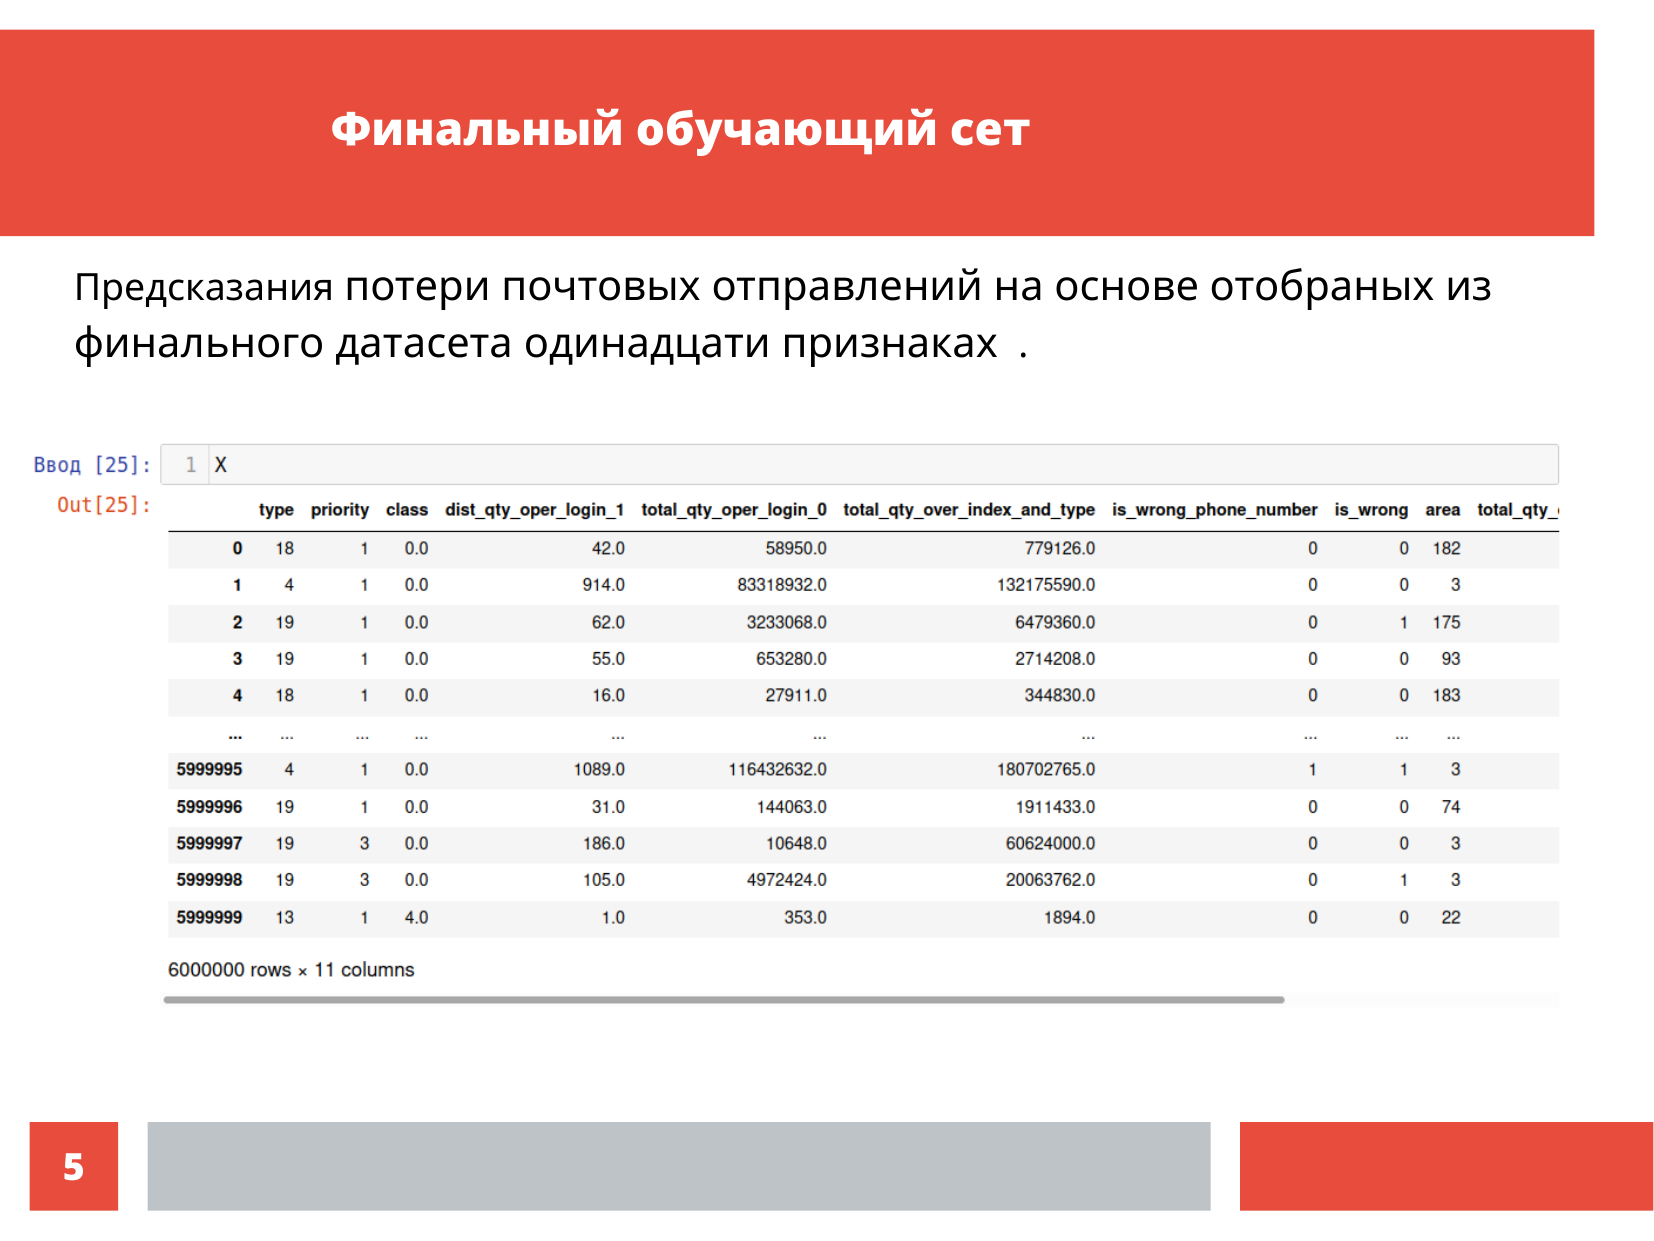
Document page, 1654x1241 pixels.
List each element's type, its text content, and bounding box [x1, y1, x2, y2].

picture [23, 431, 1571, 1040]
title Финальный обучающий сет [330, 11, 1654, 160]
text_box Предсказания потери почтовых отправлений на основе отобраных из финального датасета одинадцати признаках . [59, 248, 1512, 431]
